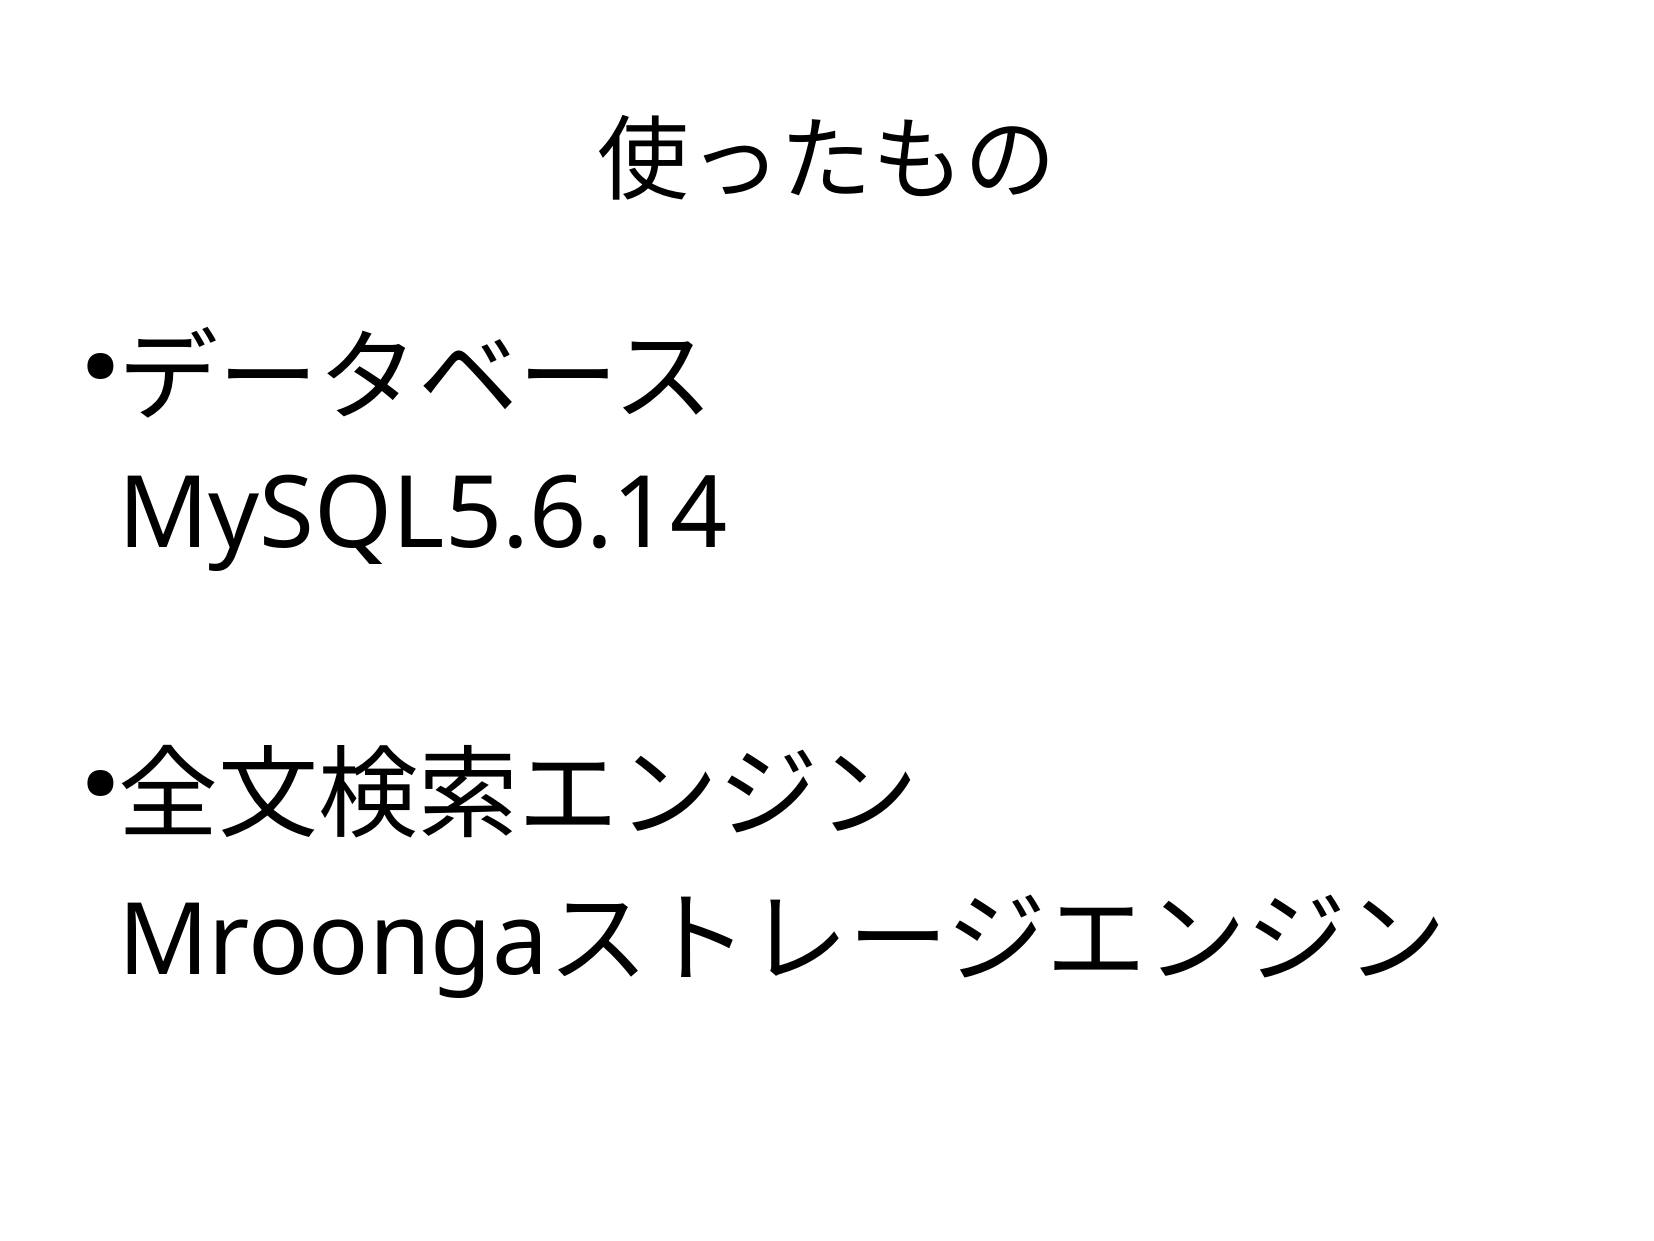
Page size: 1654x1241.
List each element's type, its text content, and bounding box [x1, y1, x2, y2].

subtitle データベース MySQL5.6.14 全文検索エンジン Mroongaストレージエンジン [82, 290, 1571, 1010]
title 使ったもの [82, 49, 1571, 257]
